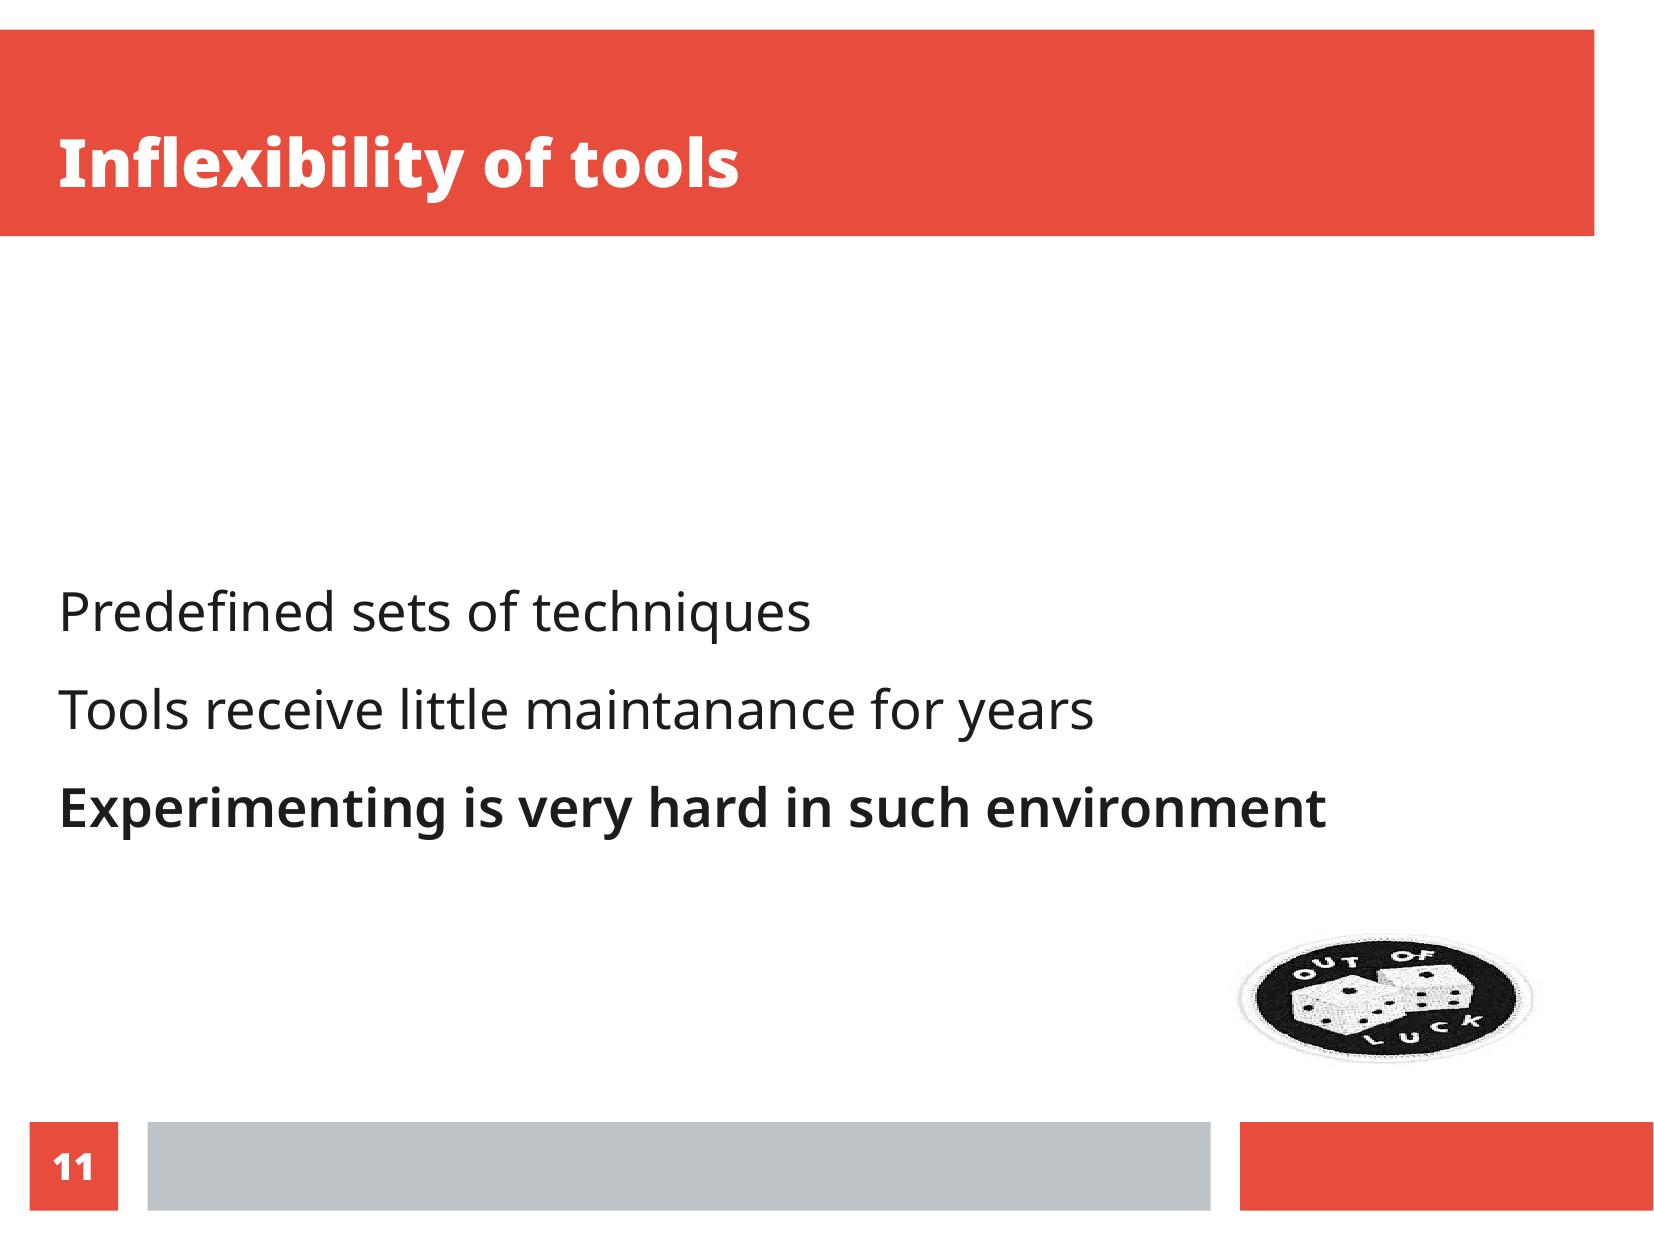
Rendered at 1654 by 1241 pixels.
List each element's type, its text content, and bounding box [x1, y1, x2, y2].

picture [1181, 885, 1595, 1113]
list Predefined sets of techniques Tools receive little maintanance for years Experimenting is very hard in such environment [59, 324, 1565, 1093]
title Inflexibility of tools [59, 59, 1595, 207]
